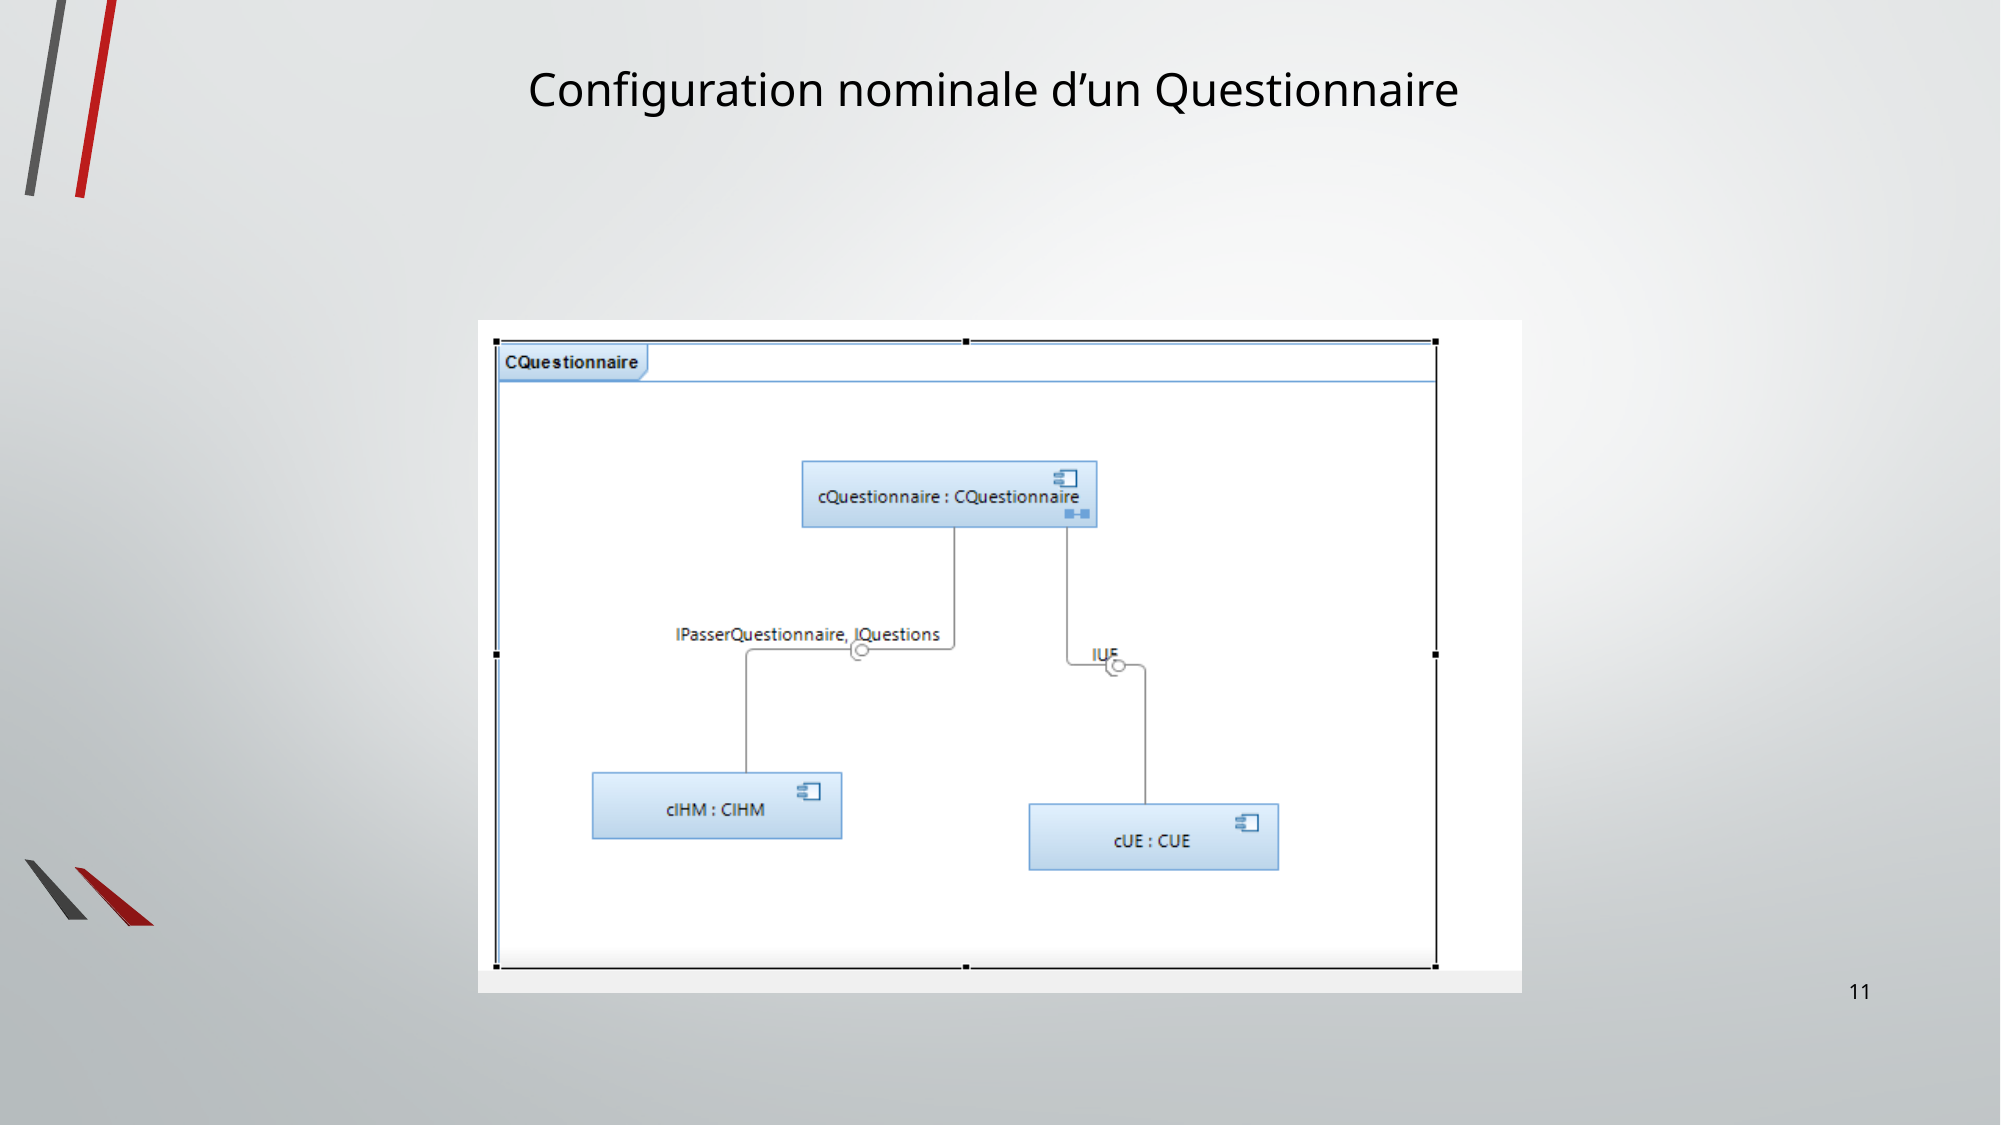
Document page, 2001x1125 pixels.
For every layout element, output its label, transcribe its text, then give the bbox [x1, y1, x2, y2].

picture [0, 0, 2001, 1125]
title Configuration nominale d’un Questionnaire [137, 59, 1863, 278]
